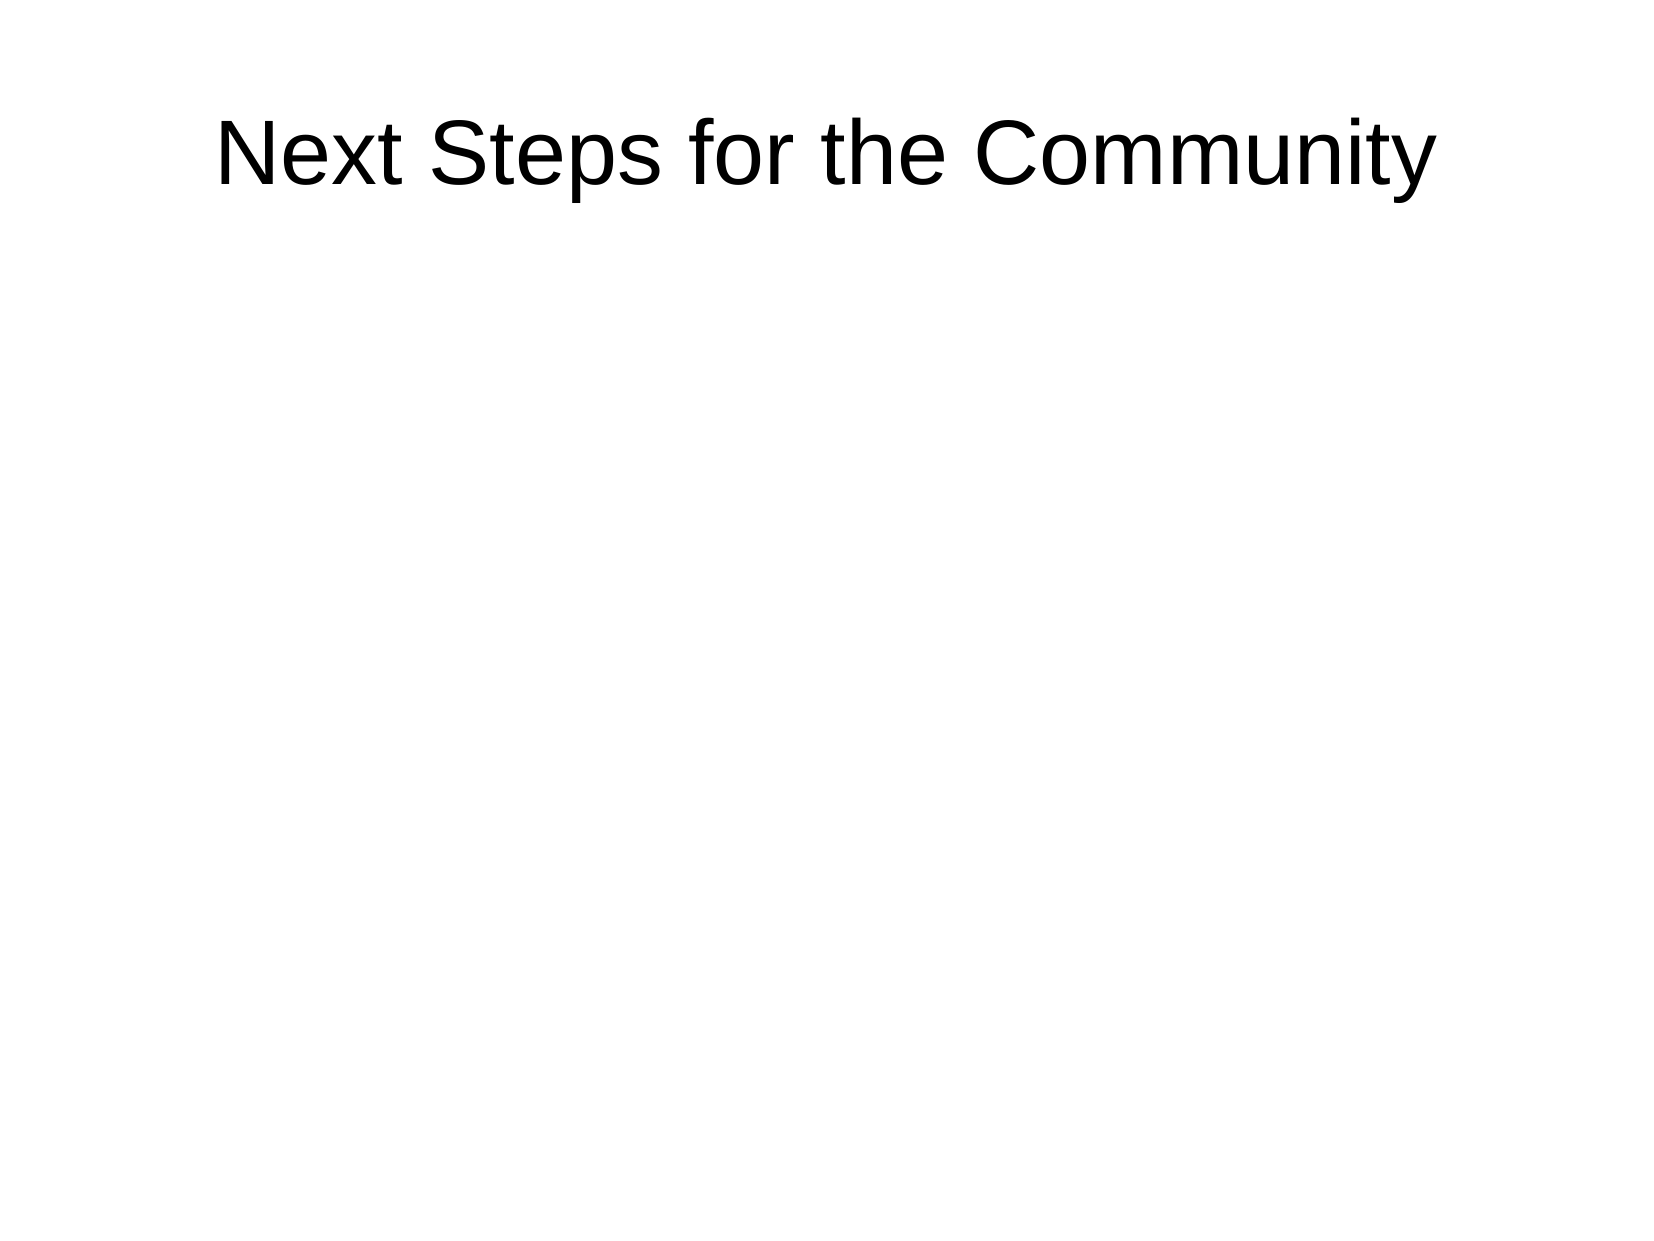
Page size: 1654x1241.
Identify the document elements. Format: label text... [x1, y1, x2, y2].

title Next Steps for the Community [82, 49, 1571, 257]
